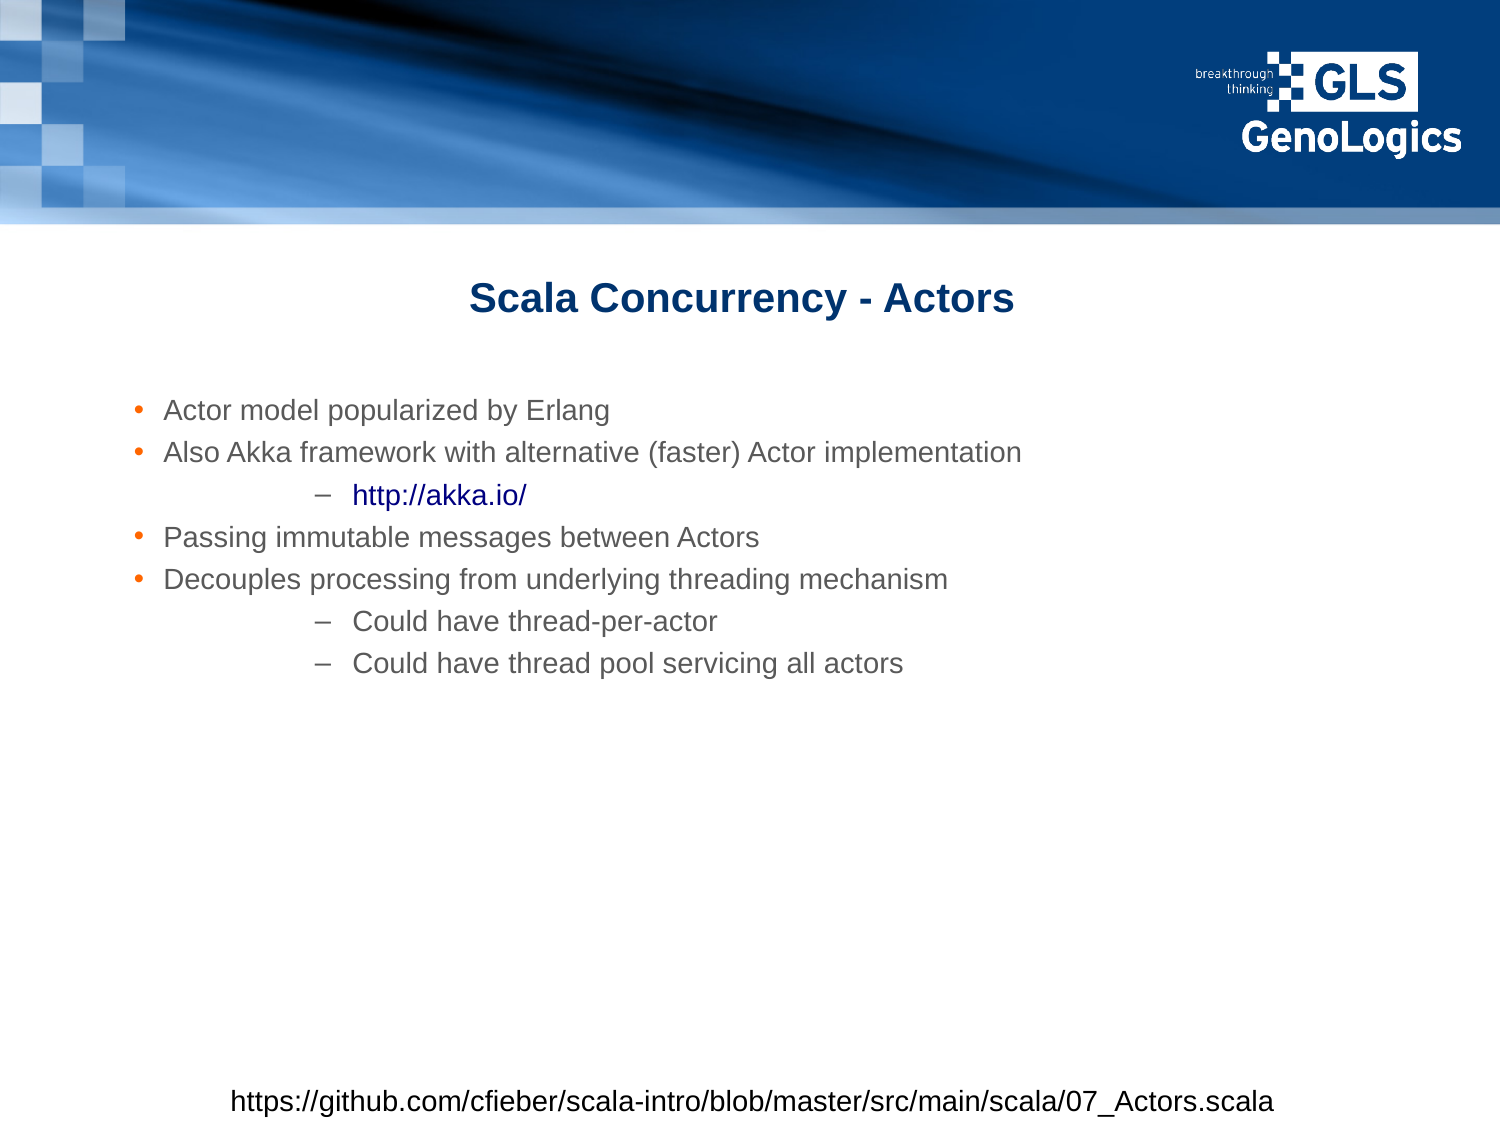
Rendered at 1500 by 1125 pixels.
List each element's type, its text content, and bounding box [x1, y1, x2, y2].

text_box https://github.com/cfieber/scala-intro/blob/master/src/main/scala/07_Actors.scala [215, 1075, 1285, 1125]
title Scala Concurrency - Actors [67, 229, 1418, 363]
list Actor model popularized by Erlang Also Akka framework with alternative (faster) Actor implementation http://akka.io/ Passing immutable messages between Actors Decouples processing from underlying threading mechanism Could have thread-per-actor Could have thread pool servicing all actors [75, 383, 1426, 961]
picture [0, 0, 1500, 1125]
